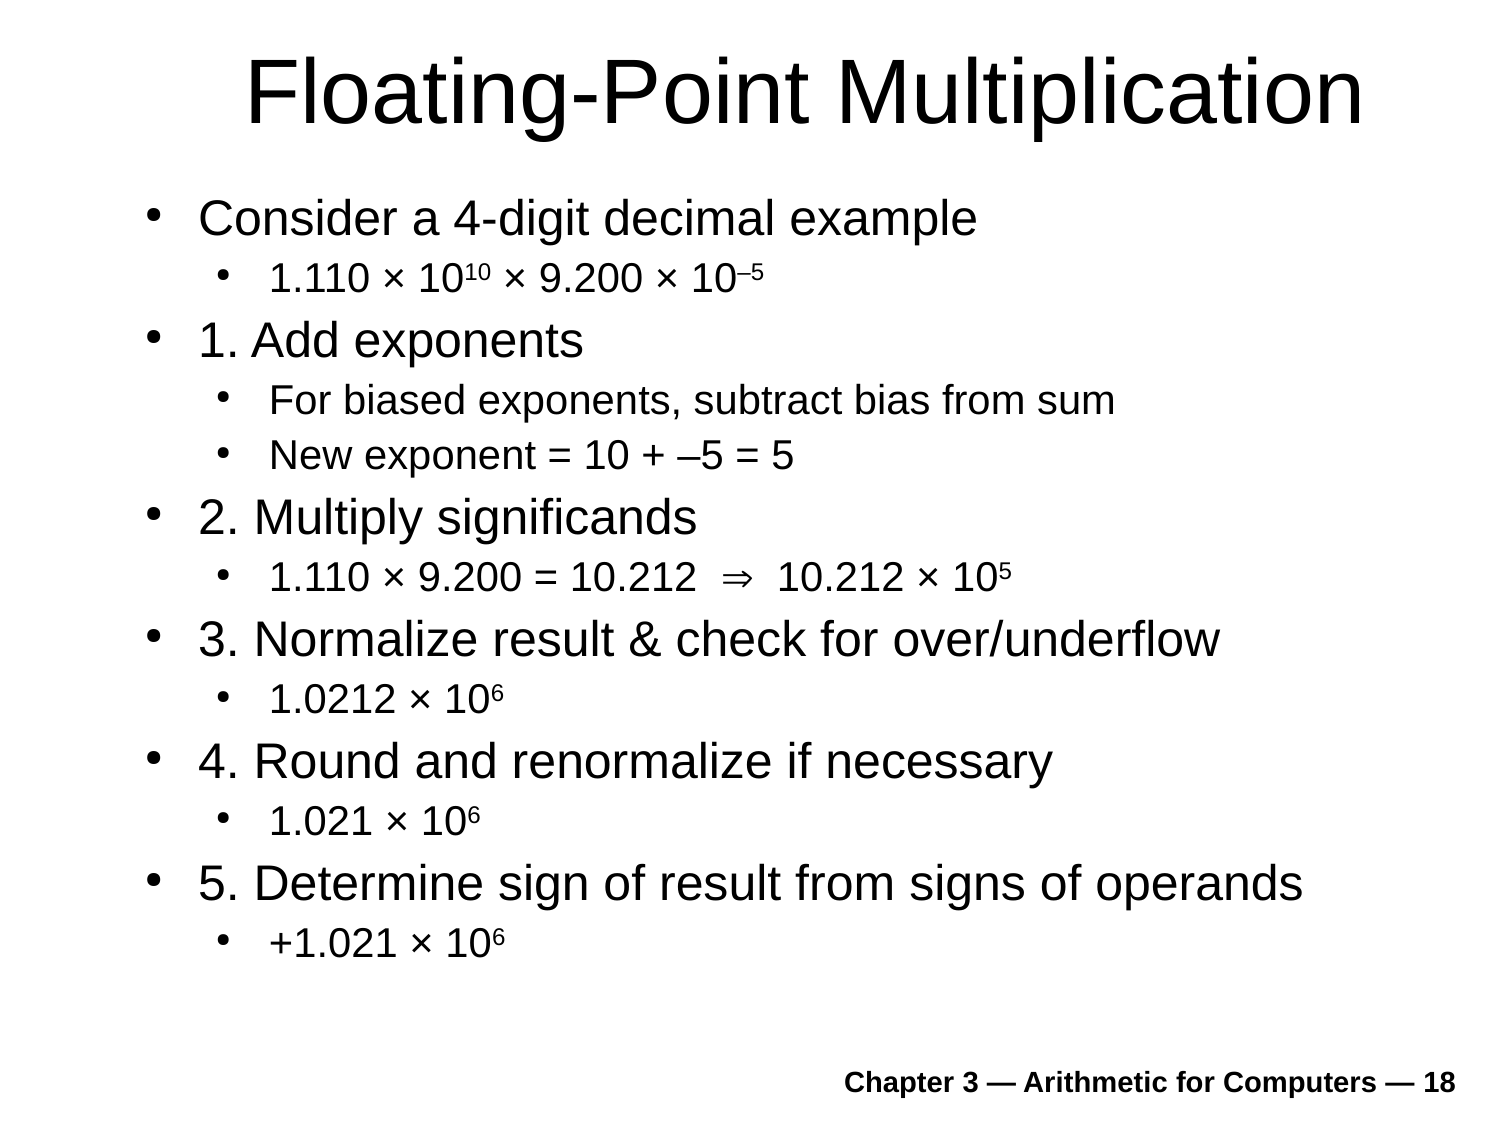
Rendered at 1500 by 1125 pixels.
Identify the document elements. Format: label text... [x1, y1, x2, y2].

list Consider a 4-digit decimal example 1.110 × 1010 × 9.200 × 10–5 1. Add exponents For biased exponents, subtract bias from sum New exponent = 10 + –5 = 5 2. Multiply significands 1.110 × 9.200 = 10.212  10.212 × 105 3. Normalize result & check for over/underflow 1.0212 × 106 4. Round and renormalize if necessary 1.021 × 106 5. Determine sign of result from signs of operands +1.021 × 106 [112, 184, 1469, 1024]
title Floating-Point Multiplication [112, 23, 1468, 149]
text_box Chapter 3 — Arithmetic for Computers — <number> [277, 1046, 1471, 1106]
